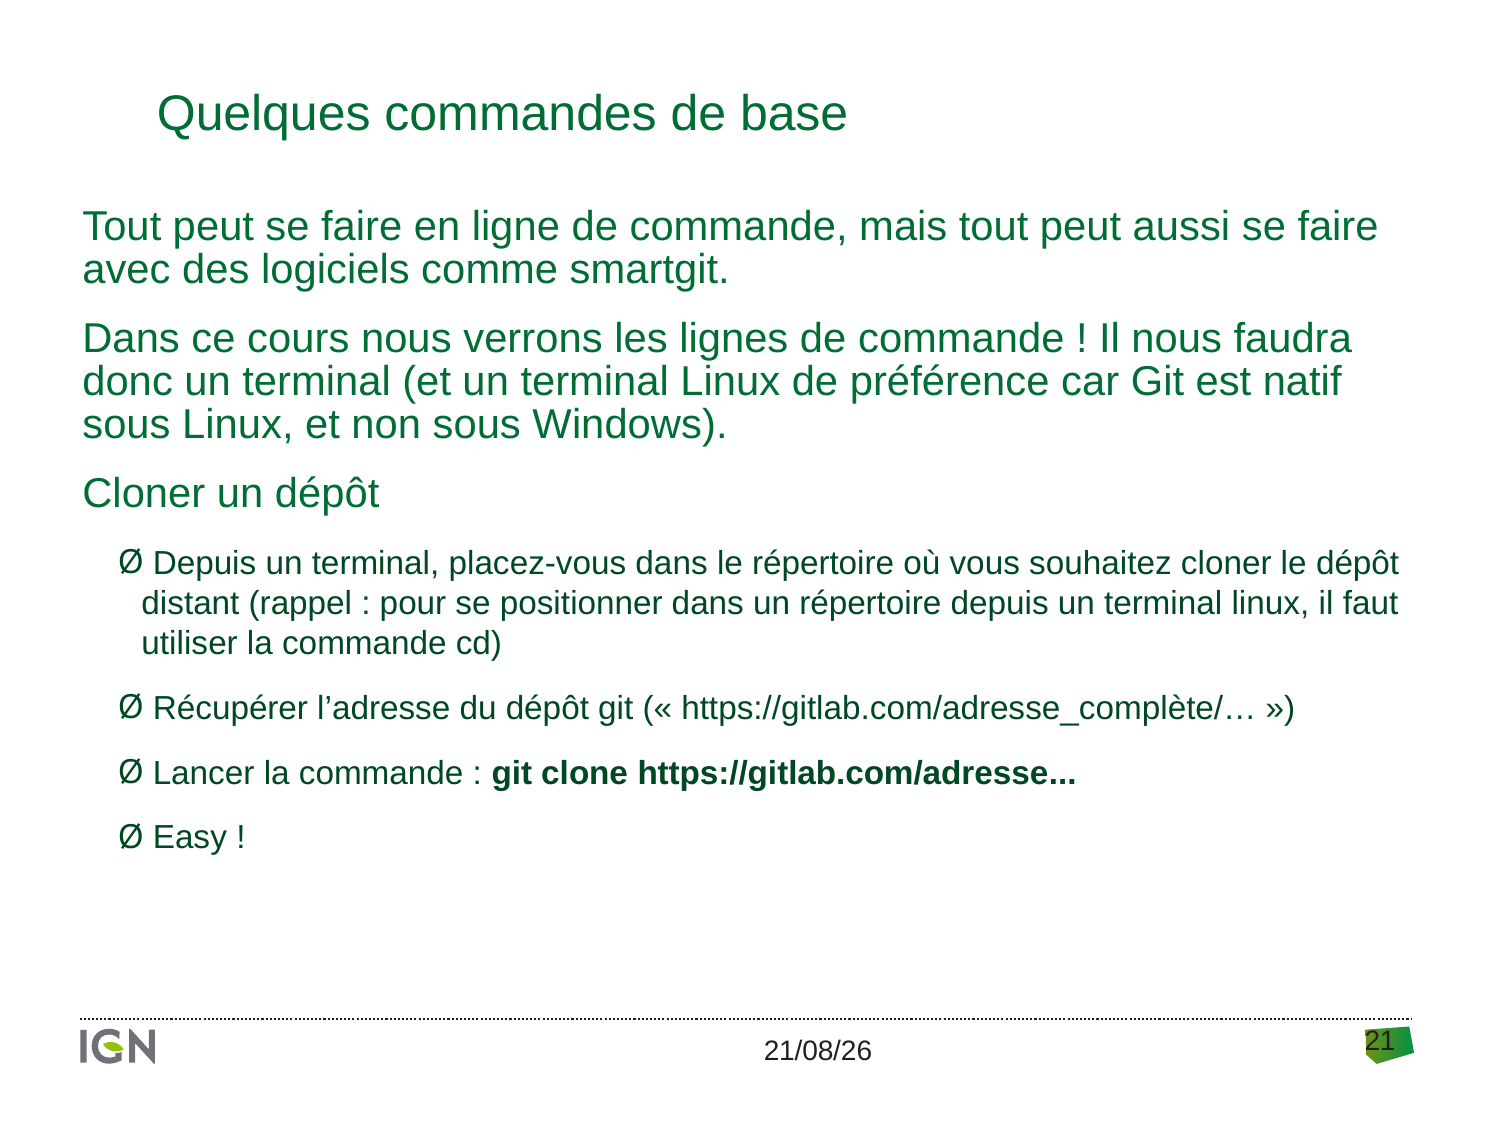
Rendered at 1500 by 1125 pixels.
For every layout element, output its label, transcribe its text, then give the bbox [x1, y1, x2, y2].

list Tout peut se faire en ligne de commande, mais tout peut aussi se faire avec des logiciels comme smartgit. Dans ce cours nous verrons les lignes de commande ! Il nous faudra donc un terminal (et un terminal Linux de préférence car Git est natif sous Linux, et non sous Windows). Cloner un dépôt Depuis un terminal, placez-vous dans le répertoire où vous souhaitez cloner le dépôt distant (rappel : pour se positionner dans un répertoire depuis un terminal linux, il faut utiliser la commande cd) Récupérer l’adresse du dépôt git (« https://gitlab.com/adresse_complète/… ») Lancer la commande : git clone https://gitlab.com/adresse... Easy ! [67, 198, 1446, 996]
title Quelques commandes de base [142, 81, 1340, 141]
slide_number 25/03/21 [749, 1025, 894, 1064]
slide_number <numéro> [1349, 1015, 1428, 1076]
